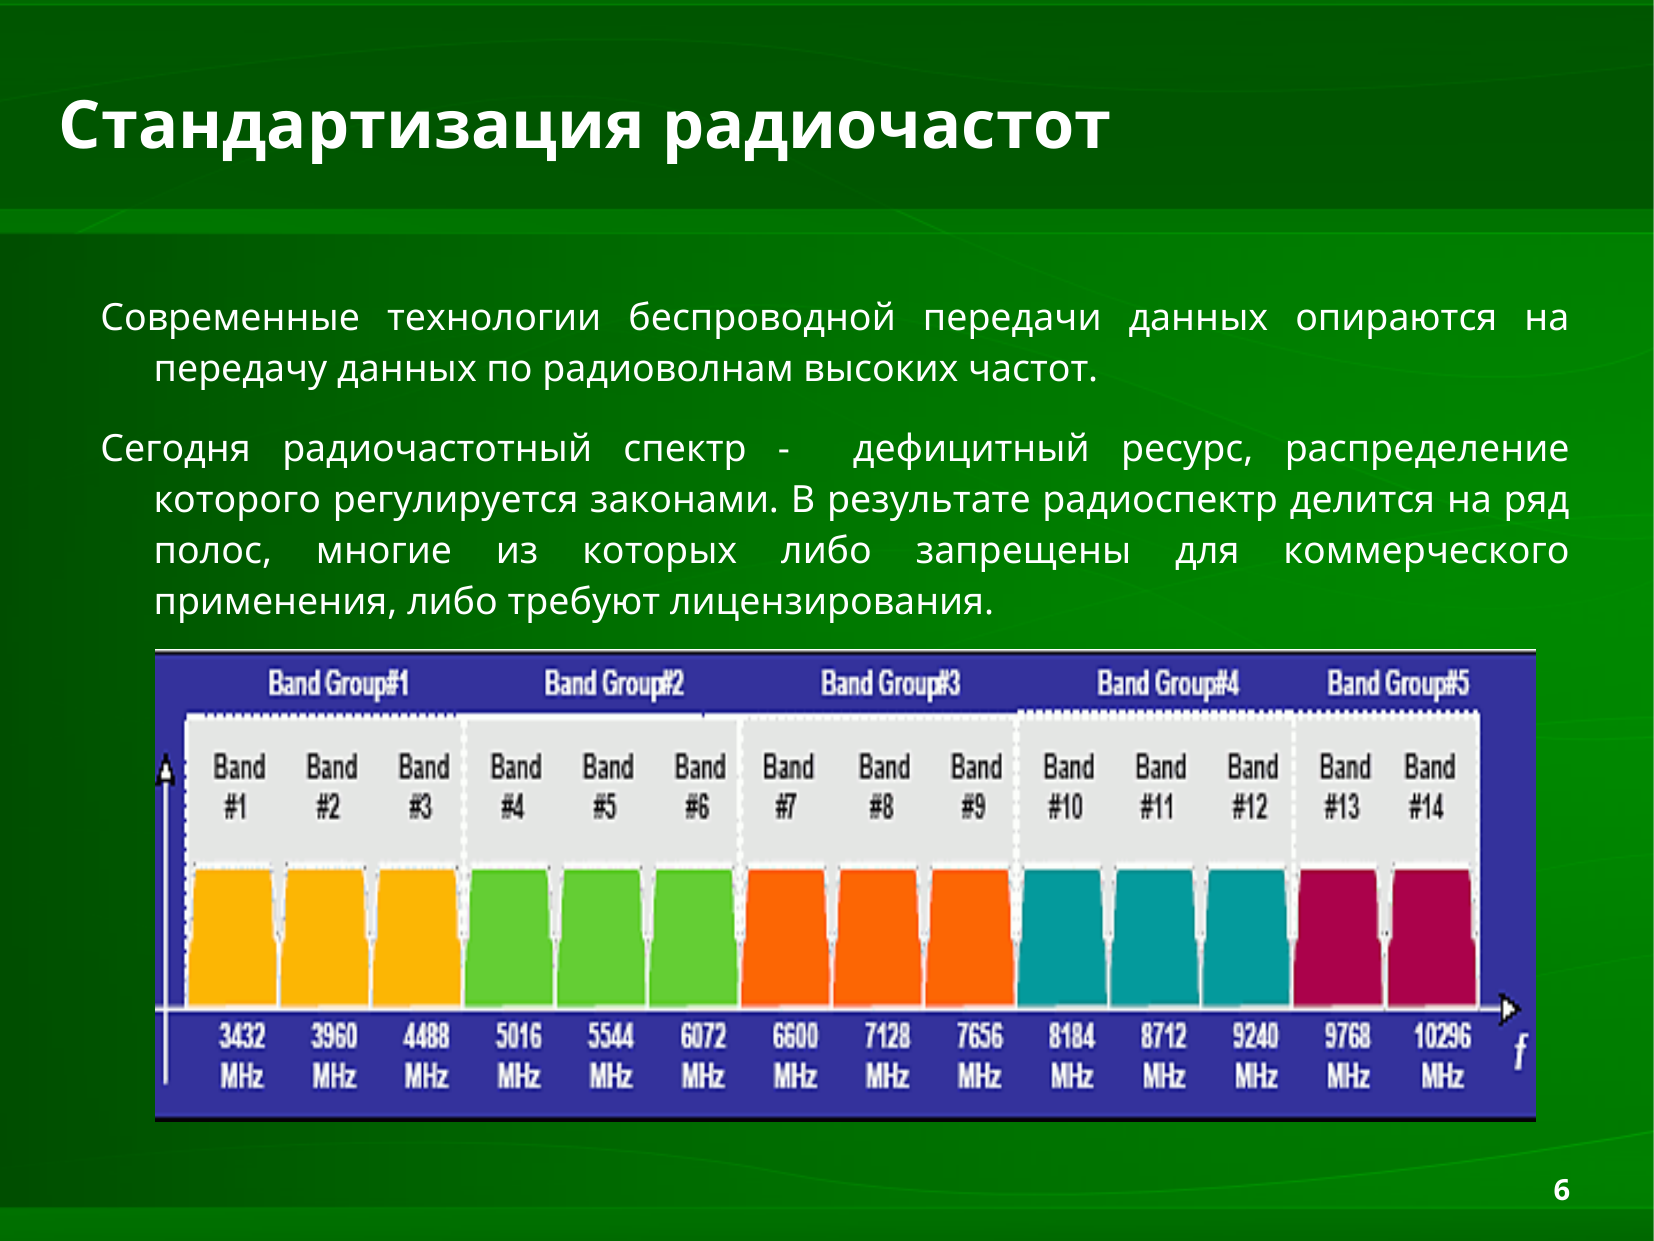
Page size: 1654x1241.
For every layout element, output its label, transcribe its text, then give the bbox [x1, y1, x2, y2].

list Современные технологии беспроводной передачи данных опираются на передачу данных по радиоволнам высоких частот. Сегодня радиочастотный спектр - дефицитный ресурс, распределение которого регулируется законами. В результате радиоспектр делится на ряд полос, многие из которых либо запрещены для коммерческого применения, либо требуют лицензирования. [82, 290, 1571, 1123]
picture [0, 0, 1654, 1241]
title Стандартизация радиочастот [23, 8, 1625, 237]
